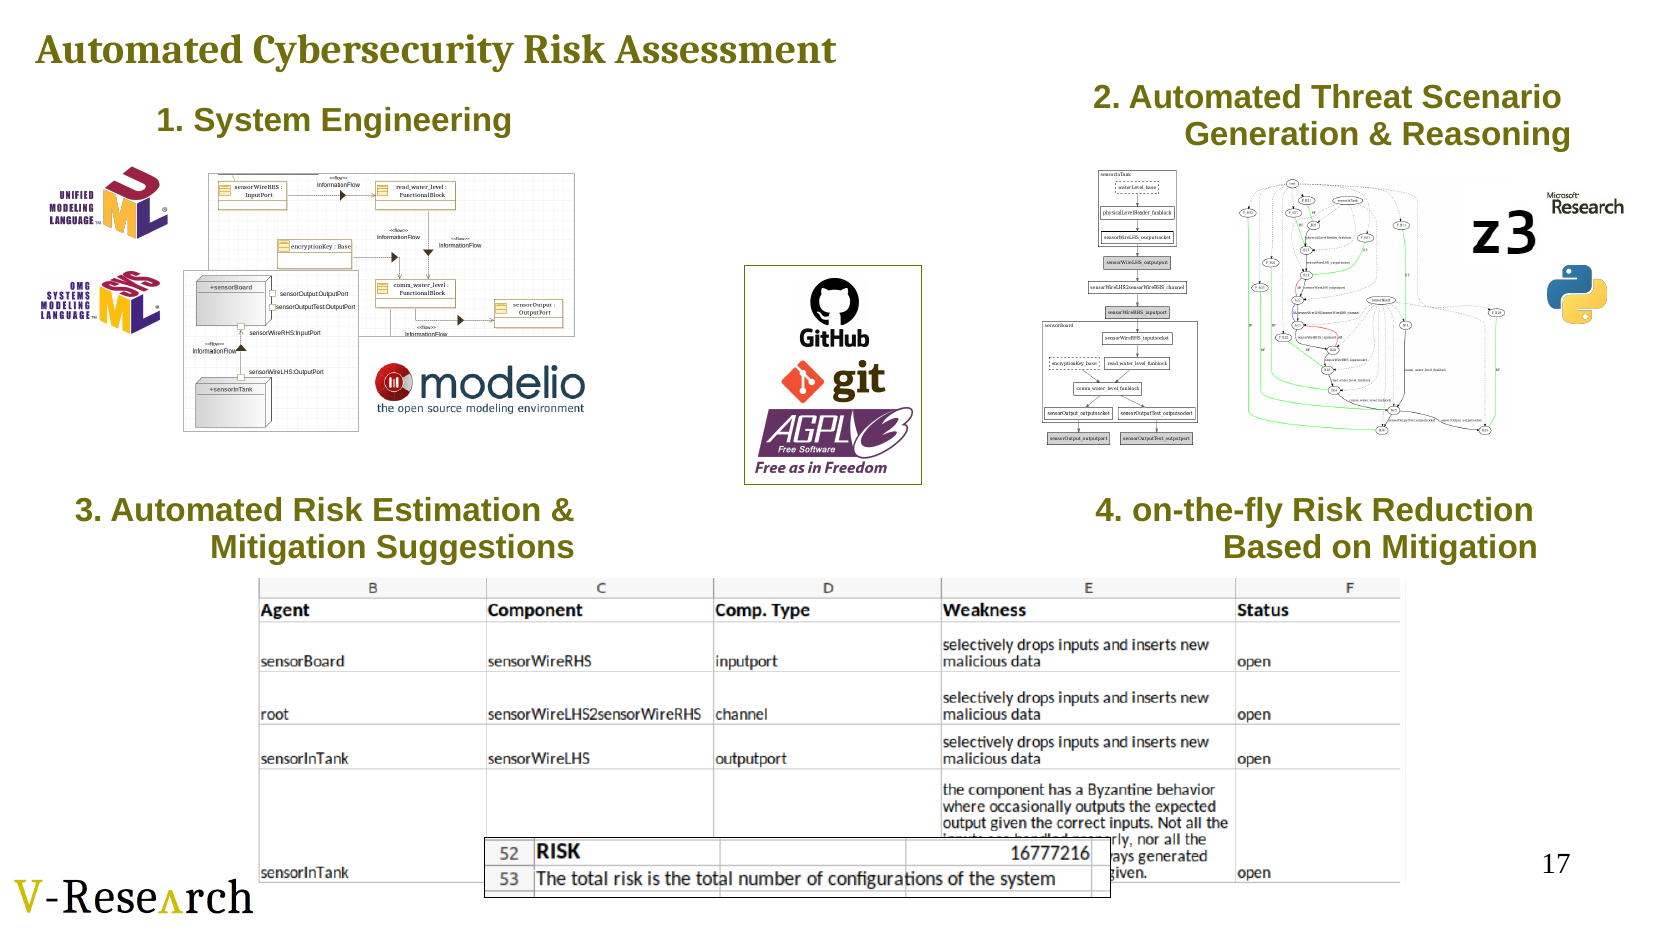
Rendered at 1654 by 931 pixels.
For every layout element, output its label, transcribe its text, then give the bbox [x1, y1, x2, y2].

text_box 4. on-the-fly Risk Reduction Based on Mitigation [1080, 484, 1554, 574]
picture [781, 360, 888, 403]
text_box 3. Automated Risk Estimation & Mitigation Suggestions [60, 484, 591, 574]
picture [755, 407, 913, 473]
picture [11, 578, 1406, 916]
picture [1033, 159, 1205, 449]
picture [798, 277, 870, 349]
text_box 2. Automated Threat Scenario Generation & Reasoning [1078, 70, 1587, 160]
text_box Automated Cybersecurity Risk Assessment [20, 18, 886, 95]
picture [49, 163, 168, 243]
picture [1239, 176, 1642, 438]
picture [375, 363, 585, 414]
picture [41, 271, 160, 334]
text_box 1. System Engineering [141, 94, 528, 147]
picture [183, 173, 575, 432]
